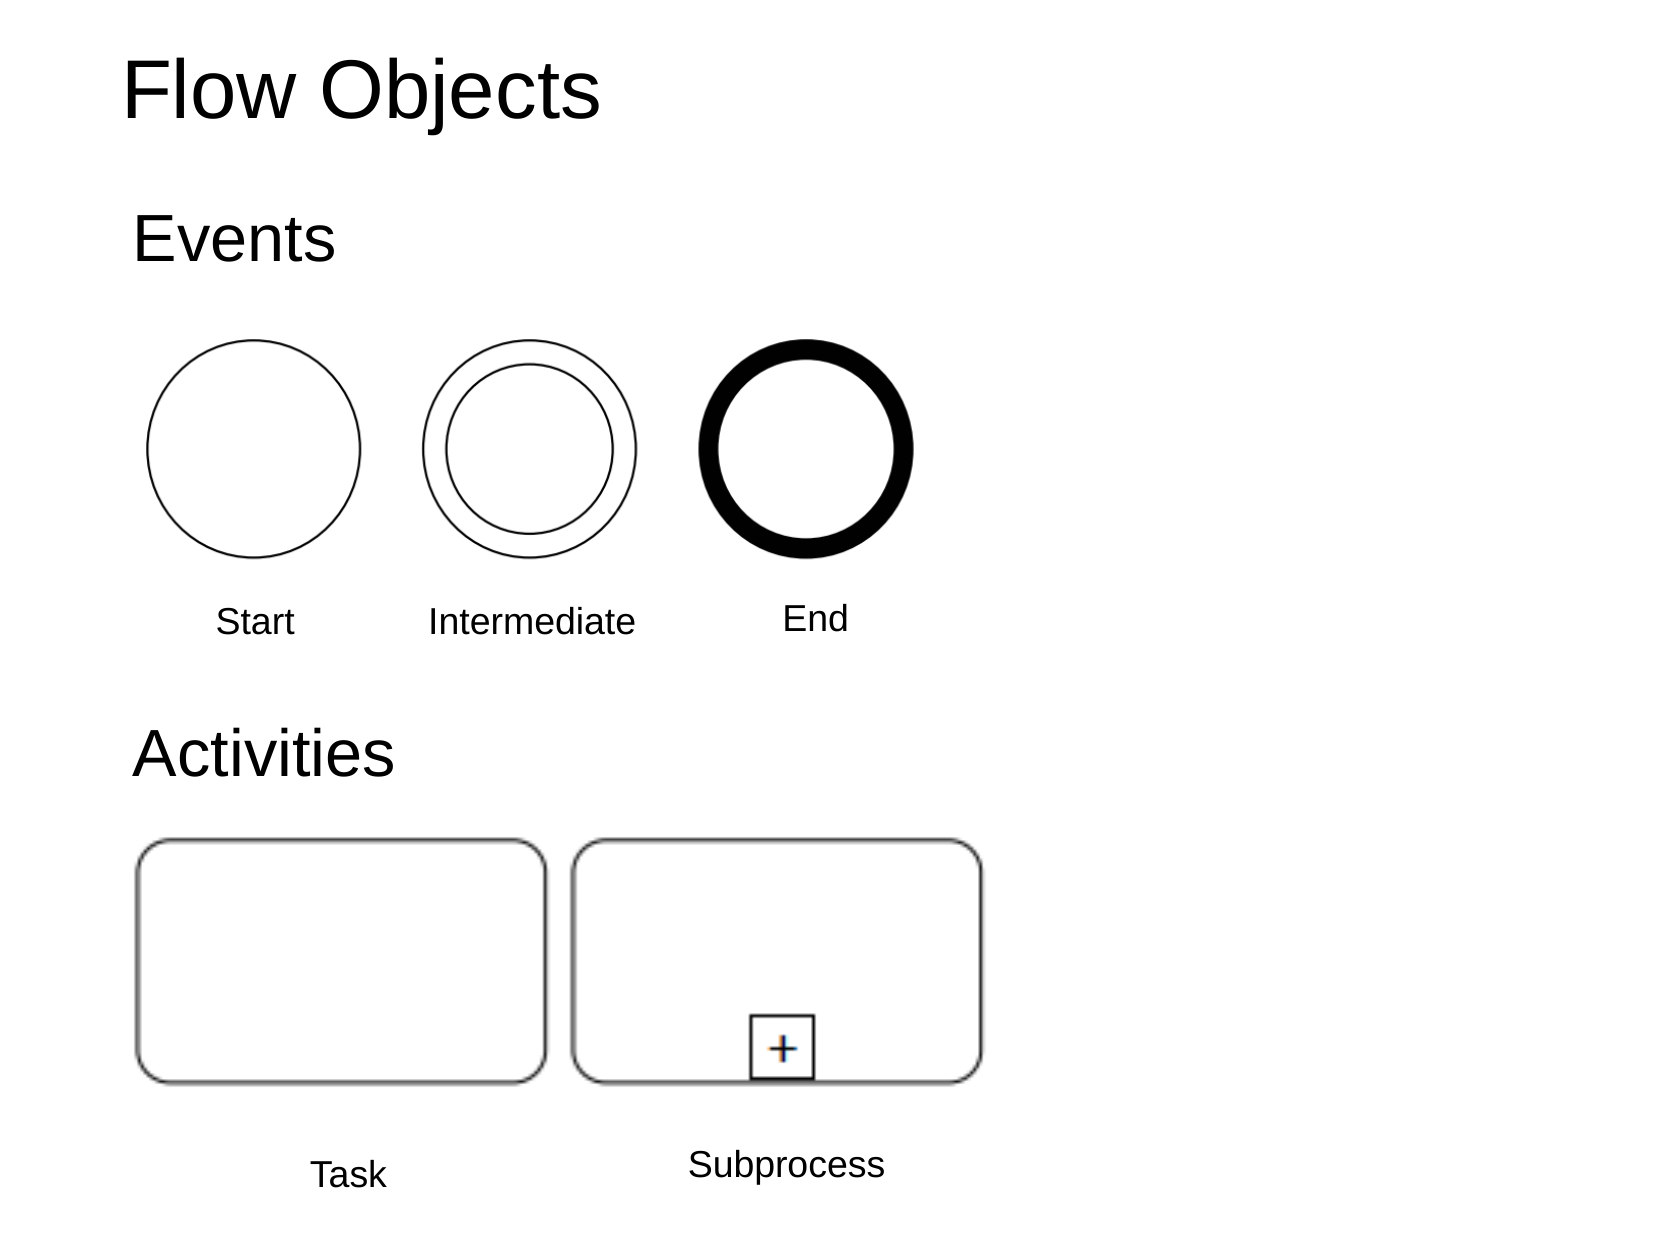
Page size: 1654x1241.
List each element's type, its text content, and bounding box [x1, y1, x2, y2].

text_box Intermediate [413, 596, 662, 650]
text_box Subprocess [673, 1136, 910, 1193]
picture [141, 330, 934, 596]
picture [118, 830, 1007, 1099]
text_box End [767, 596, 875, 648]
text_box Activities [118, 708, 591, 799]
text_box Events [118, 193, 591, 284]
text_box Flow Objects [106, 35, 1607, 144]
text_box Start [200, 592, 319, 650]
text_box Task [295, 1145, 414, 1203]
